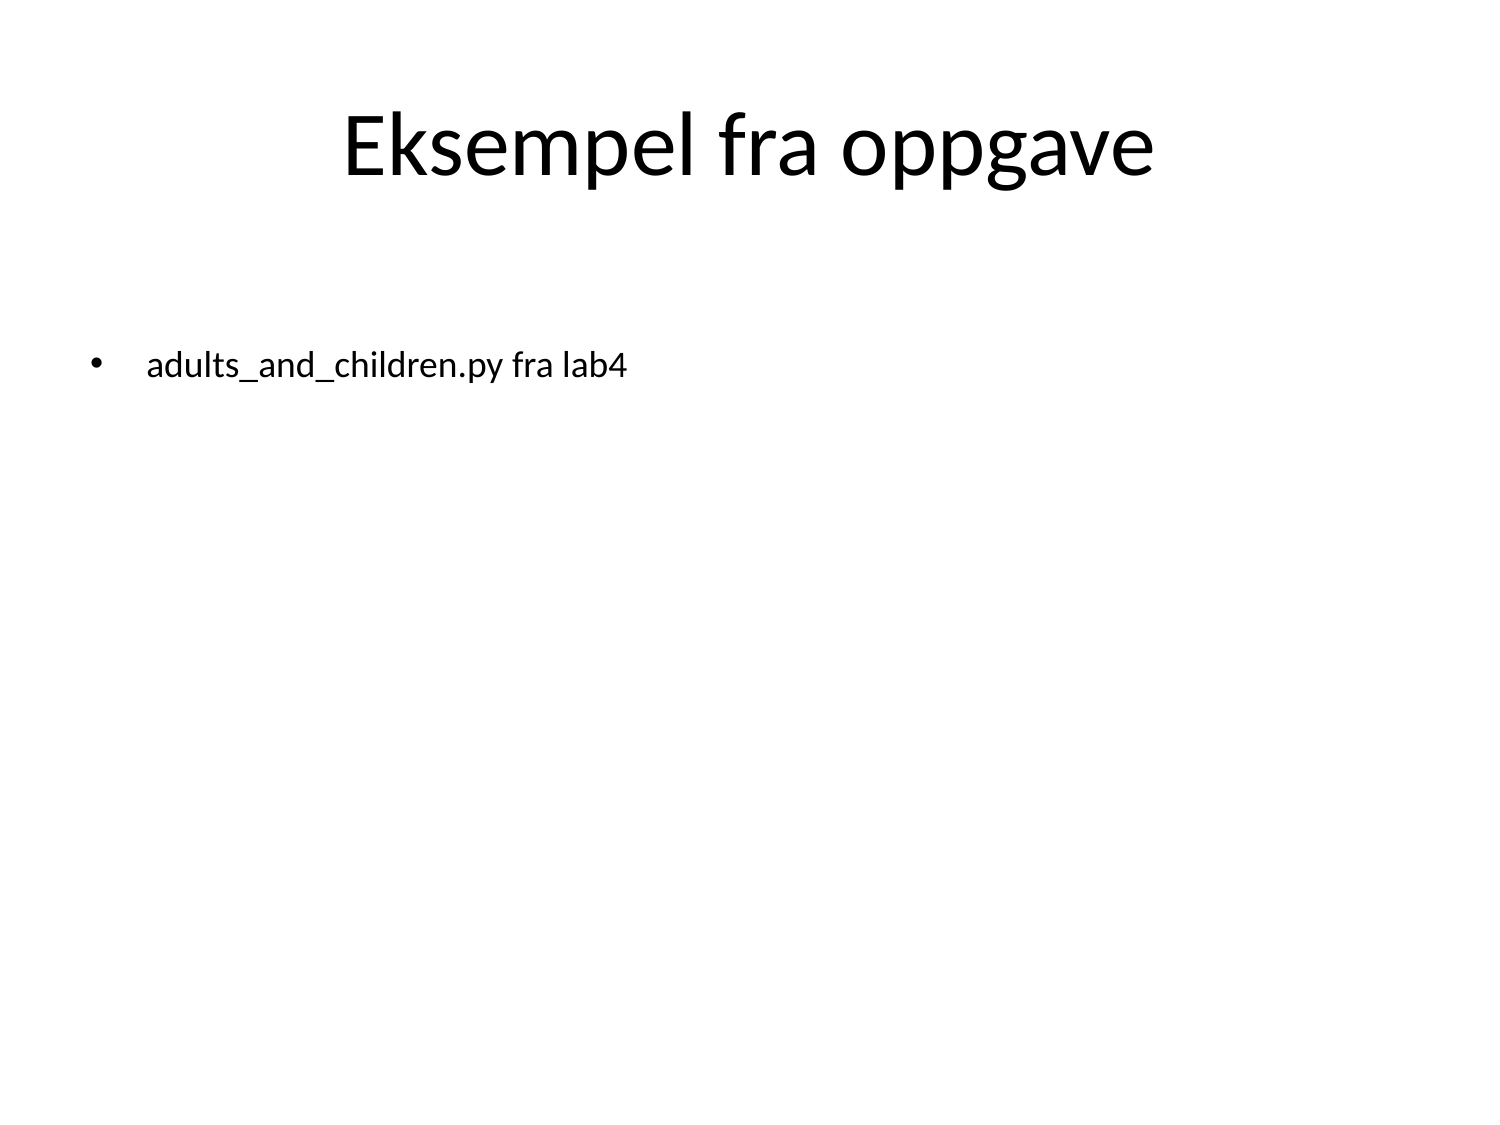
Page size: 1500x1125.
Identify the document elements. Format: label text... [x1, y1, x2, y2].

list adults_and_children.py fra lab4 [75, 262, 1425, 1005]
title Eksempel fra oppgave [75, 45, 1425, 233]
